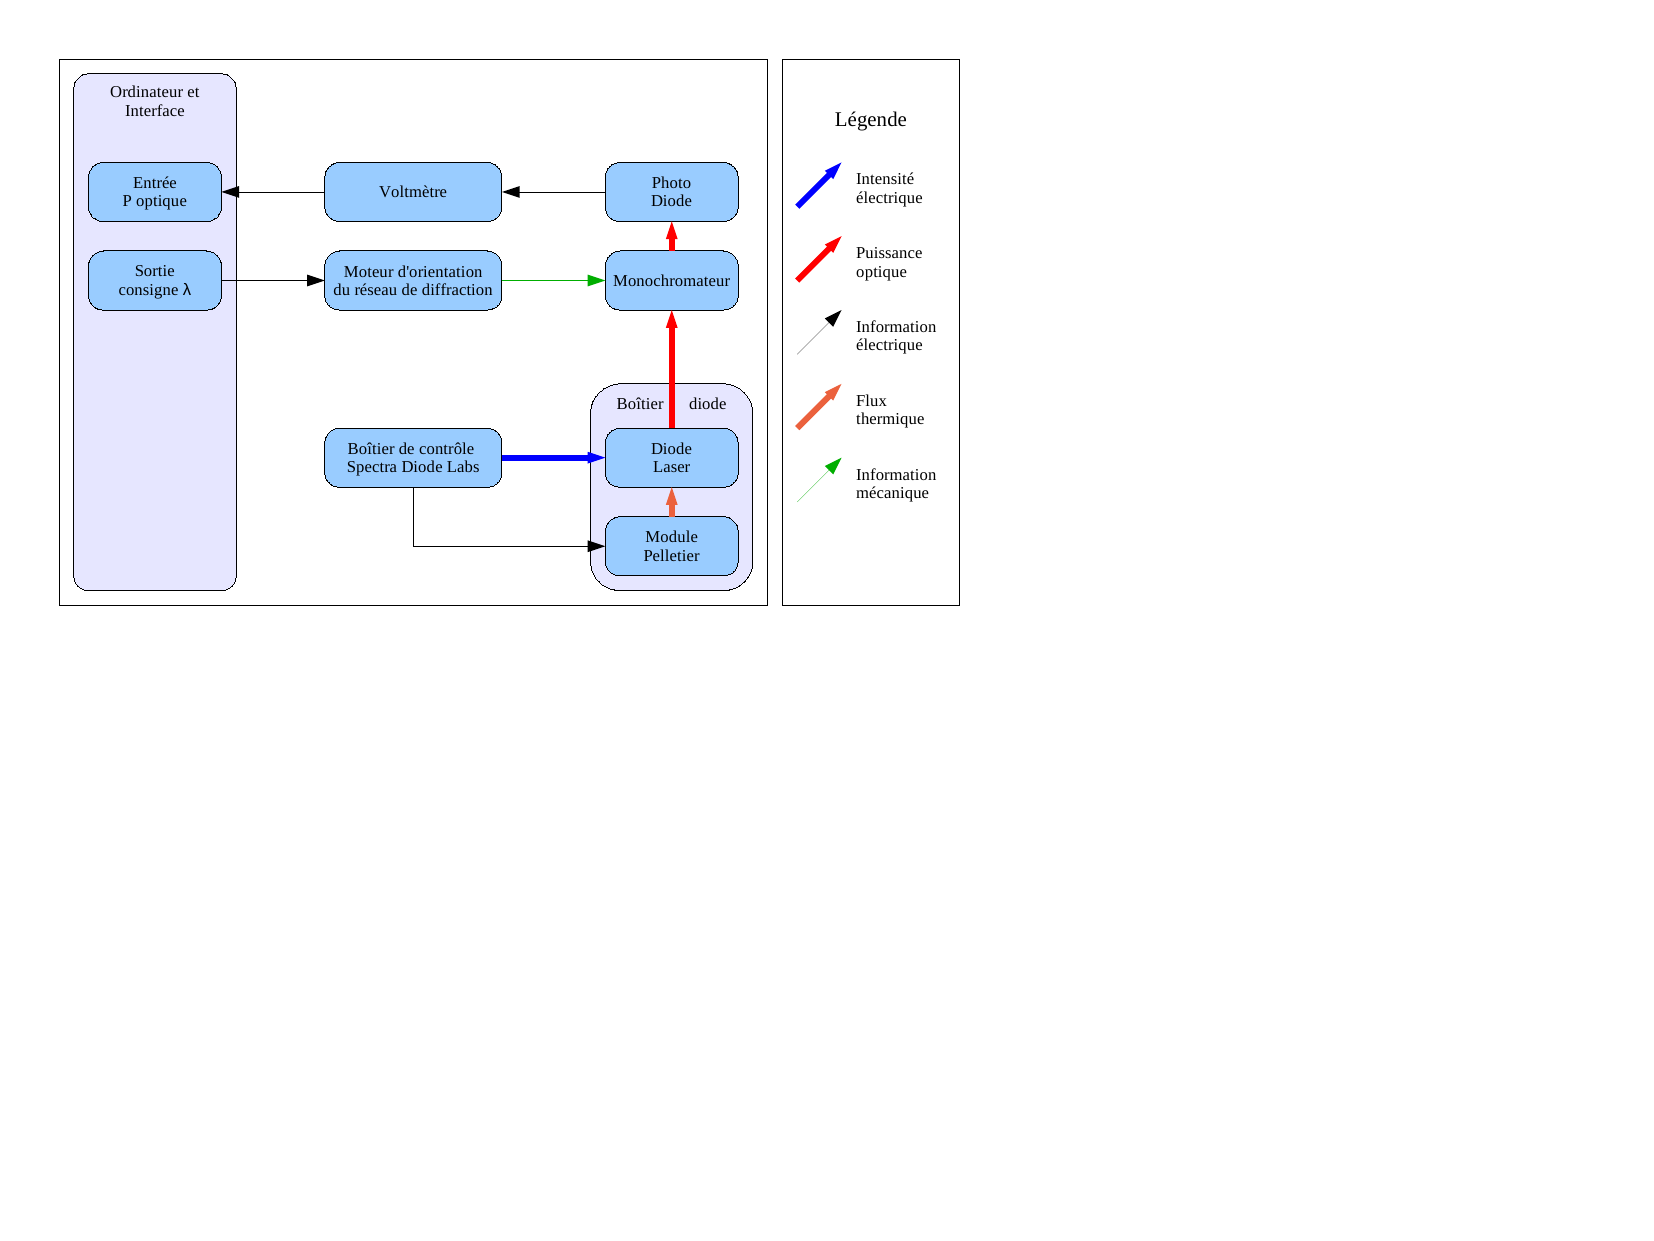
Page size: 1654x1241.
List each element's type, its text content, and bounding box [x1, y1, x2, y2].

text_box Photo Diode [605, 162, 739, 222]
text_box Entrée P optique [88, 162, 222, 222]
text_box Ordinateur et Interface [73, 73, 237, 591]
text_box Information électrique [841, 310, 960, 457]
text_box Sortie consigne λ [88, 250, 222, 311]
text_box Boîtier diode [590, 383, 753, 591]
text_box Diode Laser [605, 428, 739, 488]
text_box Module Pelletier [605, 516, 739, 576]
text_box Information mécanique [841, 457, 960, 606]
text_box [59, 59, 768, 606]
text_box Boîtier de contrôle Spectra Diode Labs [324, 428, 502, 488]
text_box Puissance optique [841, 236, 960, 310]
text_box Monochromateur [605, 250, 739, 311]
text_box Boîtier diode [590, 459, 671, 545]
text_box Moteur d'orientation du réseau de diffraction [324, 250, 502, 311]
text_box Voltmètre [324, 162, 502, 222]
text_box Boîtier diode [590, 383, 669, 457]
text_box Intensité électrique [841, 162, 960, 236]
text_box Légende [782, 59, 960, 606]
